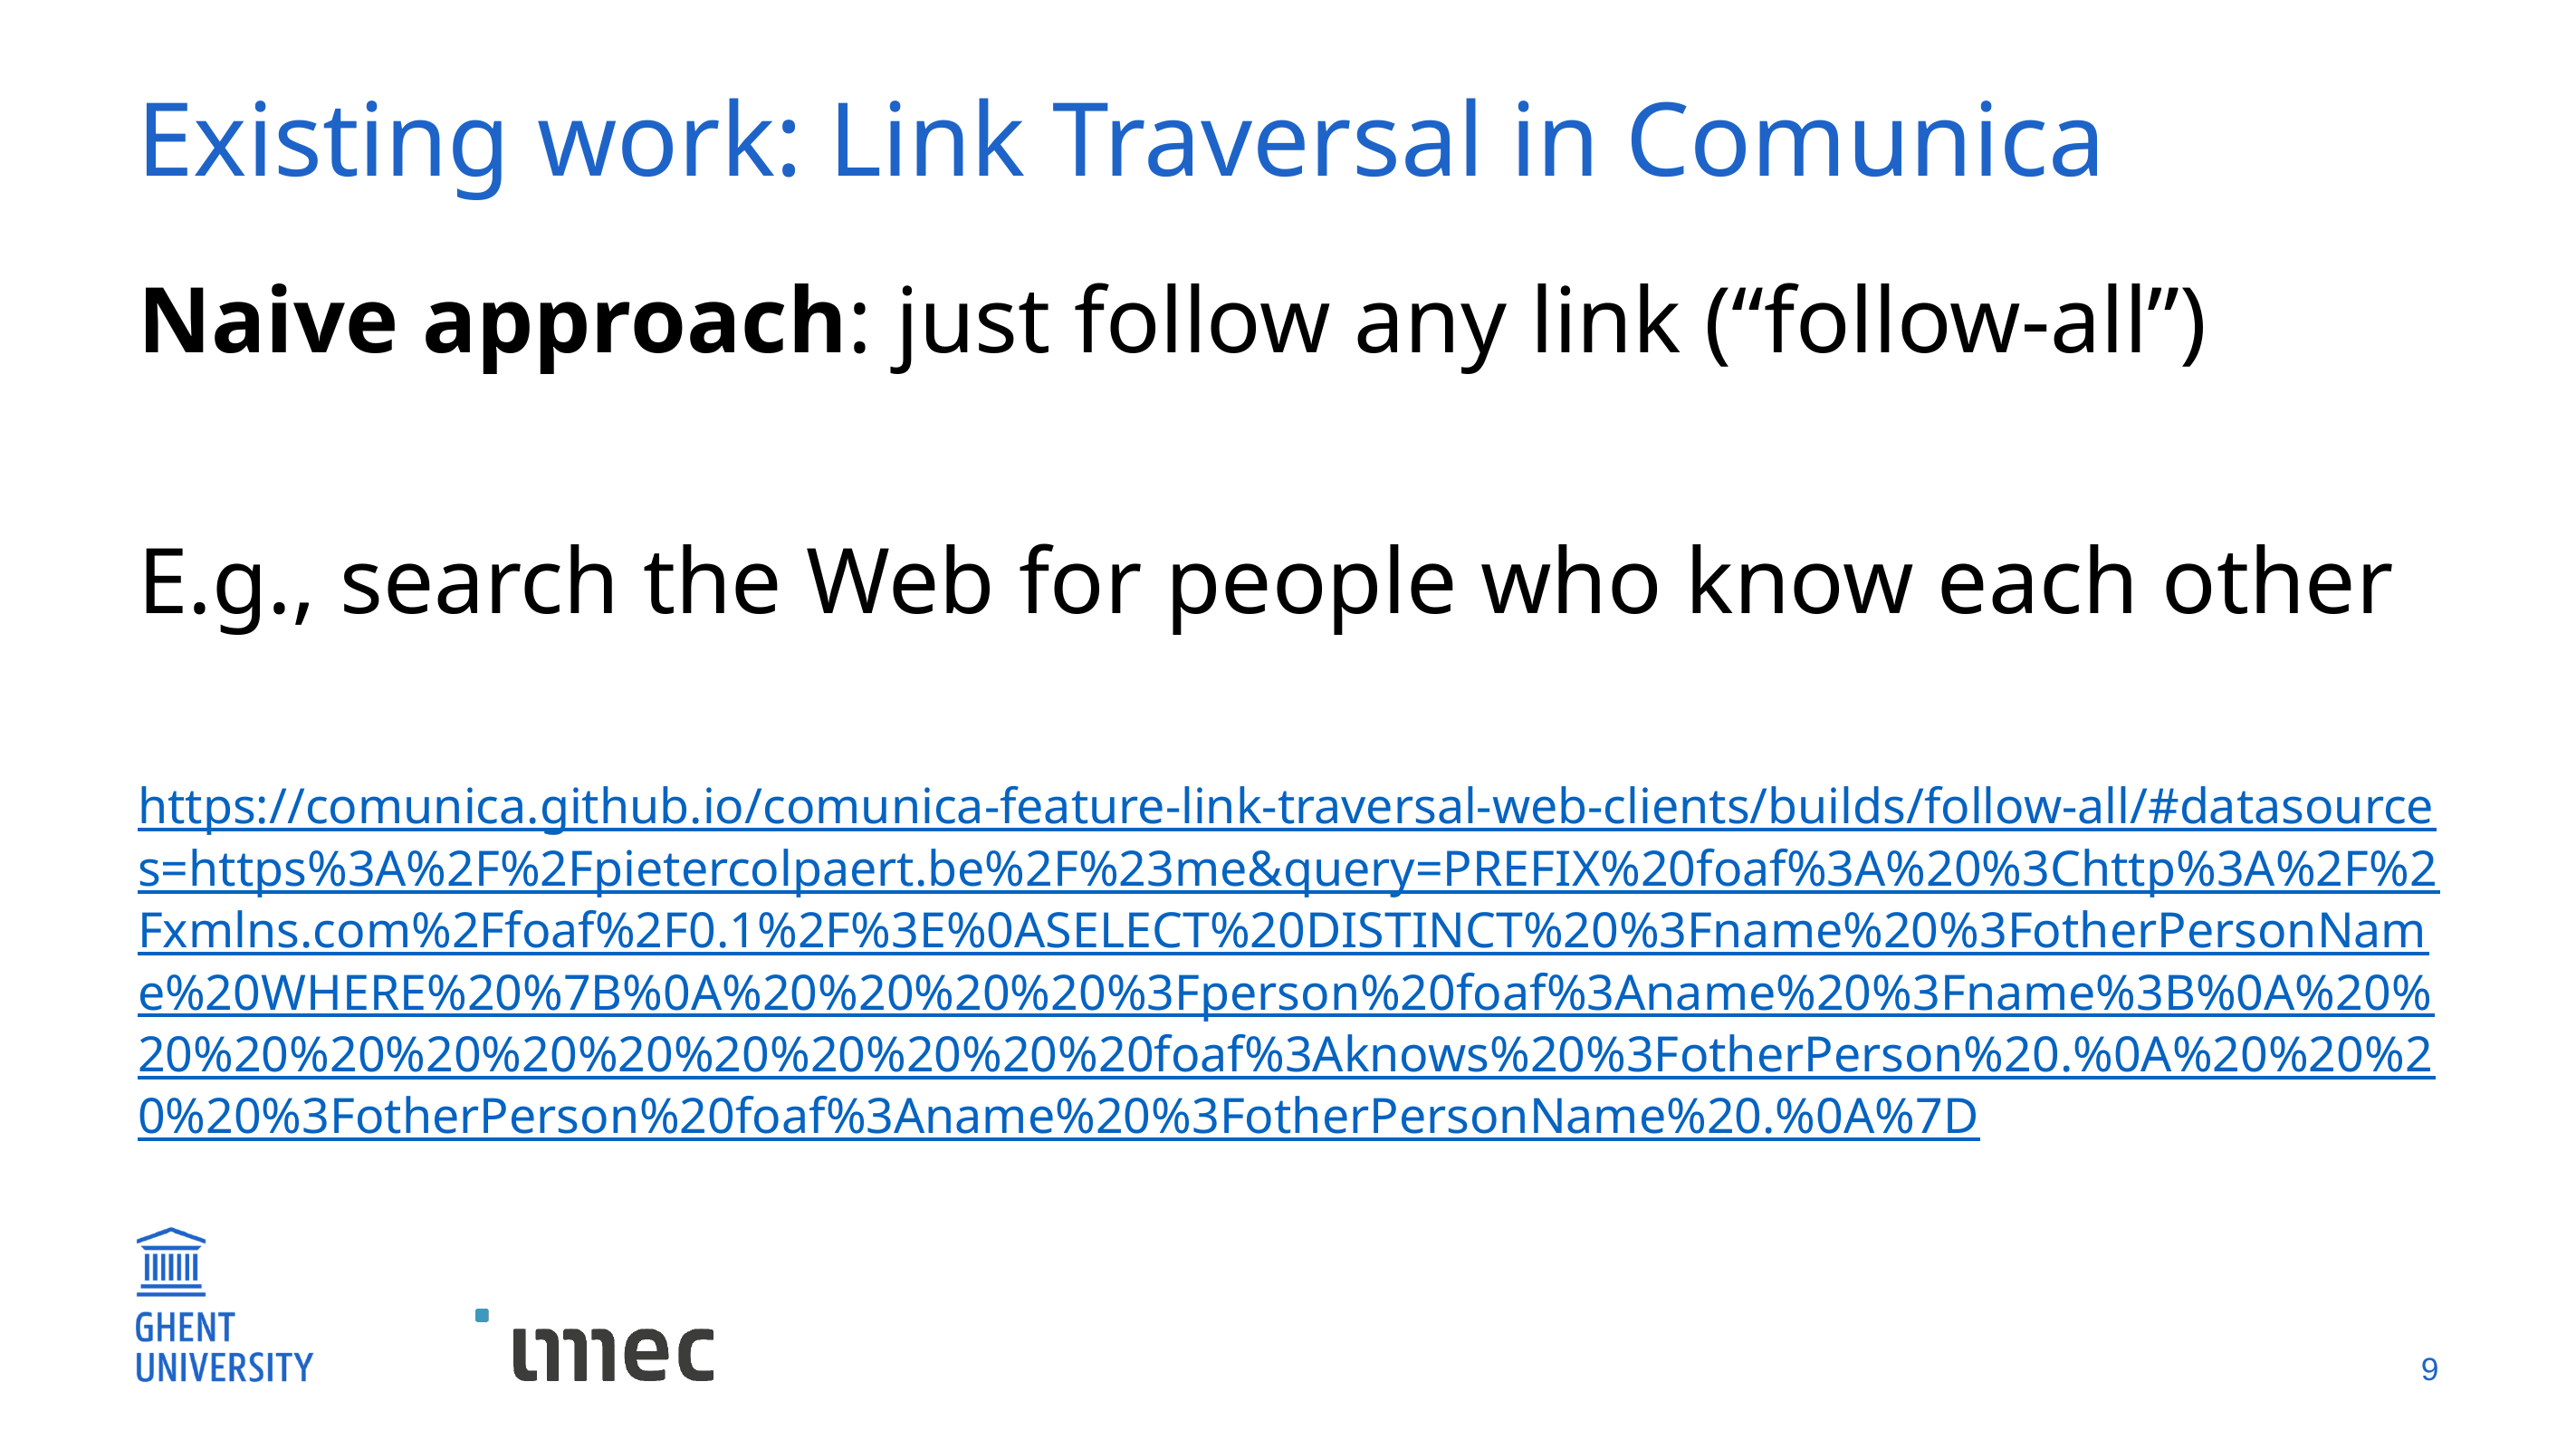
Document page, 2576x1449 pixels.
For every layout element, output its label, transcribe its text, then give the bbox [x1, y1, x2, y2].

title Existing work: Link Traversal in Comunica [123, 76, 2456, 206]
list Naive approach: just follow any link (“follow-all”) E.g., search the Web for people who know each other https://comunica.github.io/comunica-feature-link-traversal-web-clients/builds/follow-all/#datasources=https%3A%2F%2Fpietercolpaert.be%2F%23me&query=PREFIX%20foaf%3A%20%3Chttp%3A%2F%2Fxmlns.com%2Ffoaf%2F0.1%2F%3E%0ASELECT%20DISTINCT%20%3Fname%20%3FotherPersonName%20WHERE%20%7B%0A%20%20%20%20%3Fperson%20foaf%3Aname%20%3Fname%3B%0A%20%20%20%20%20%20%20%20%20%20%20%20foaf%3Aknows%20%3FotherPerson%20.%0A%20%20%20%20%3FotherPerson%20foaf%3Aname%20%3FotherPersonName%20.%0A%7D [124, 234, 2456, 1229]
picture [475, 1309, 713, 1381]
slide_number <number> [2315, 1329, 2453, 1407]
picture [68, 1175, 411, 1449]
